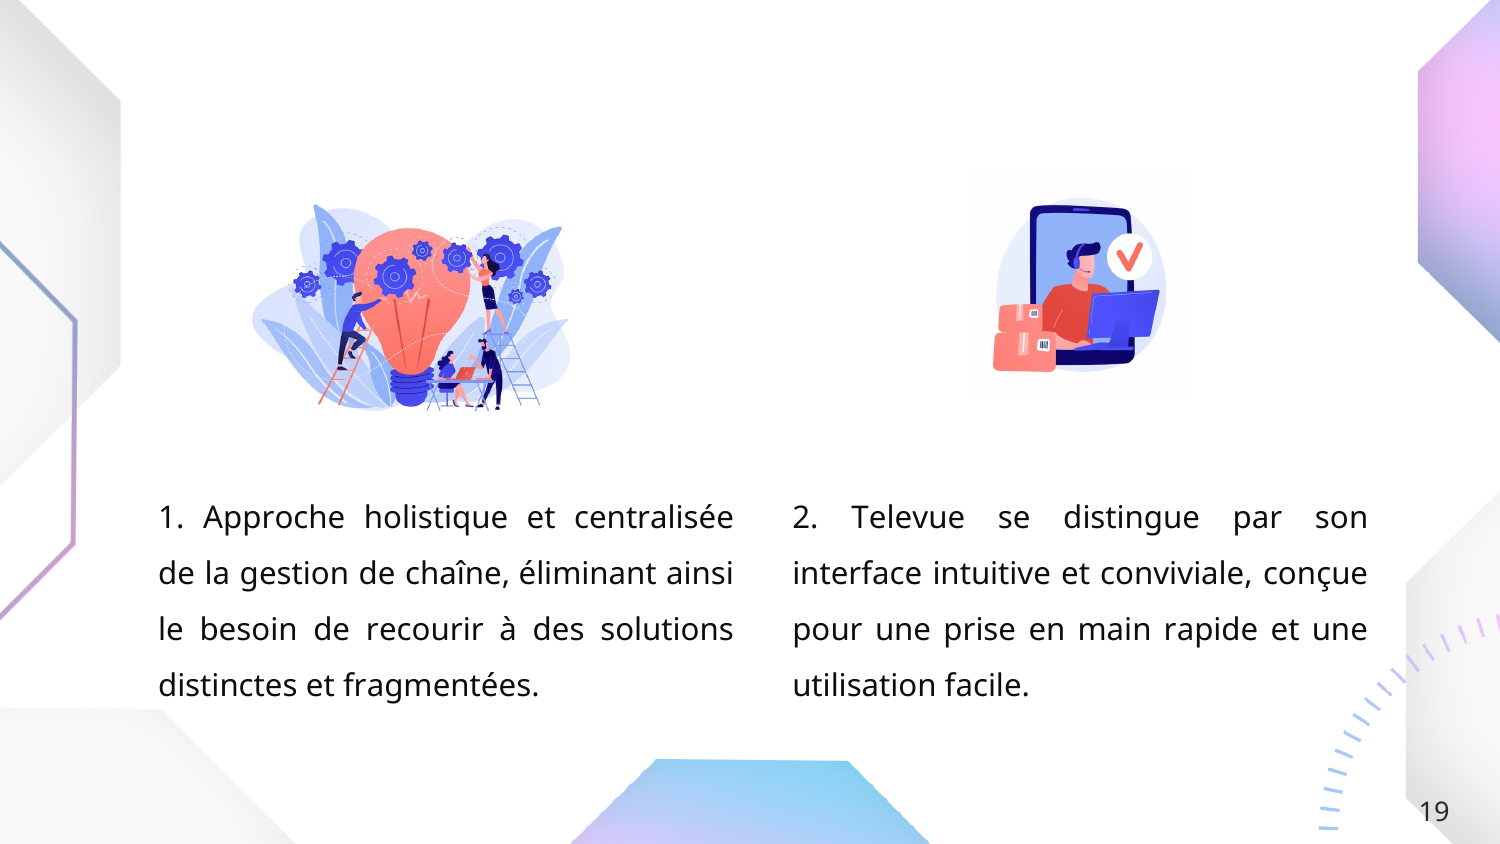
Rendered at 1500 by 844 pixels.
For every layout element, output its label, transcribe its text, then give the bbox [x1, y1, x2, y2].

text_box 2. Televue se distingue par son interface intuitive et conviviale, conçue pour une prise en main rapide et une utilisation facile. [777, 463, 1384, 571]
picture [234, 191, 588, 424]
text_box 1. Approche holistique et centralisée de la gestion de chaîne, éliminant ainsi le besoin de recourir à des solutions distinctes et fragmentées. [143, 463, 750, 722]
slide_number 20 [1403, 779, 1494, 844]
picture [967, 169, 1192, 401]
